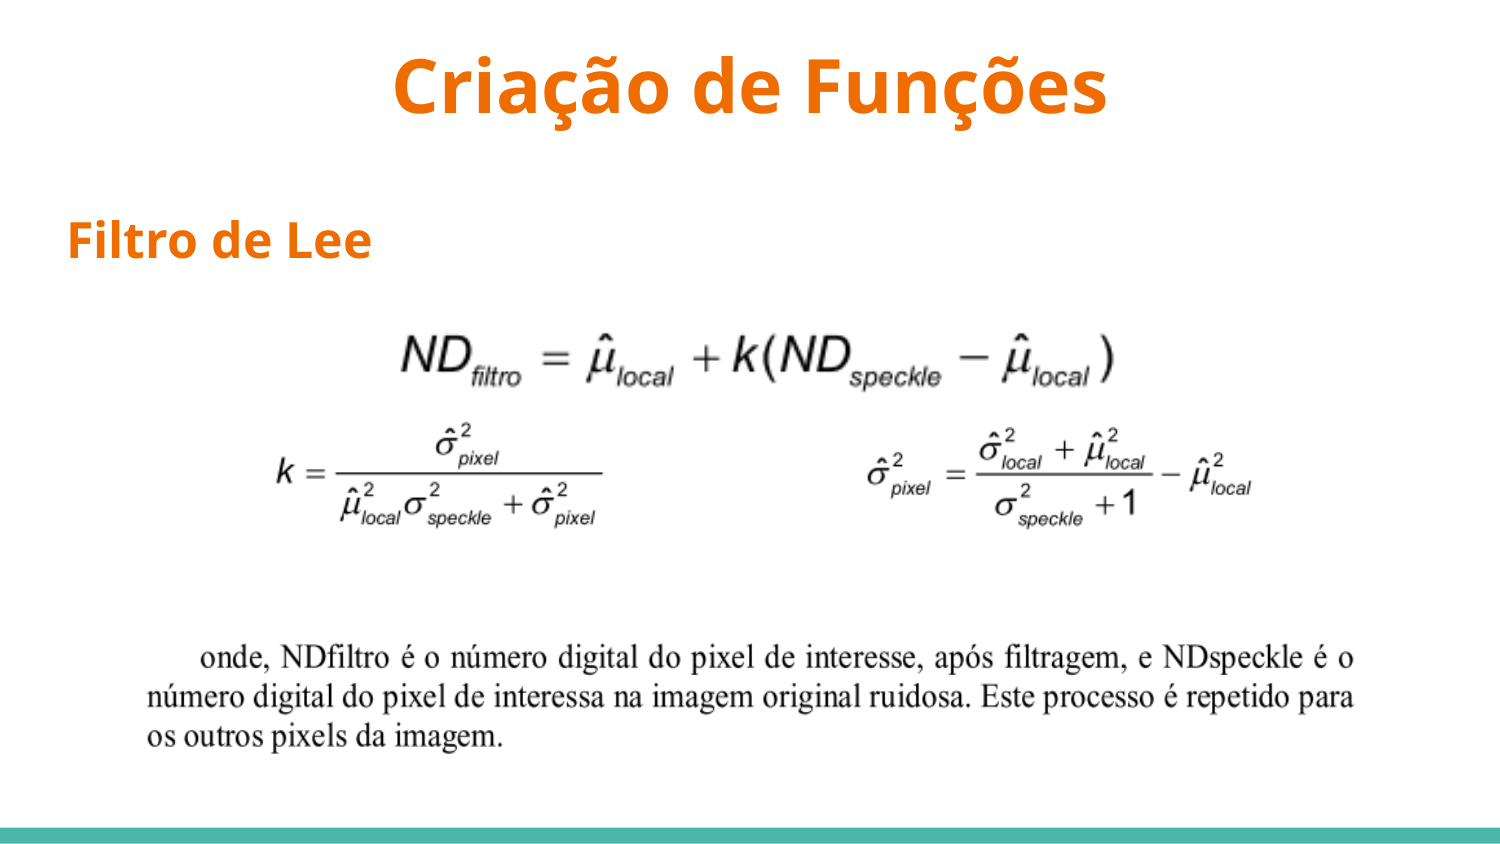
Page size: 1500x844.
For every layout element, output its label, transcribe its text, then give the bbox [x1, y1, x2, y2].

list [51, 193, 1449, 765]
picture [135, 639, 1365, 765]
picture [261, 416, 609, 542]
picture [379, 289, 1121, 406]
title Filtro de Lee [51, 193, 394, 276]
picture [854, 421, 1257, 536]
title Criação de Funções [51, 23, 1449, 140]
